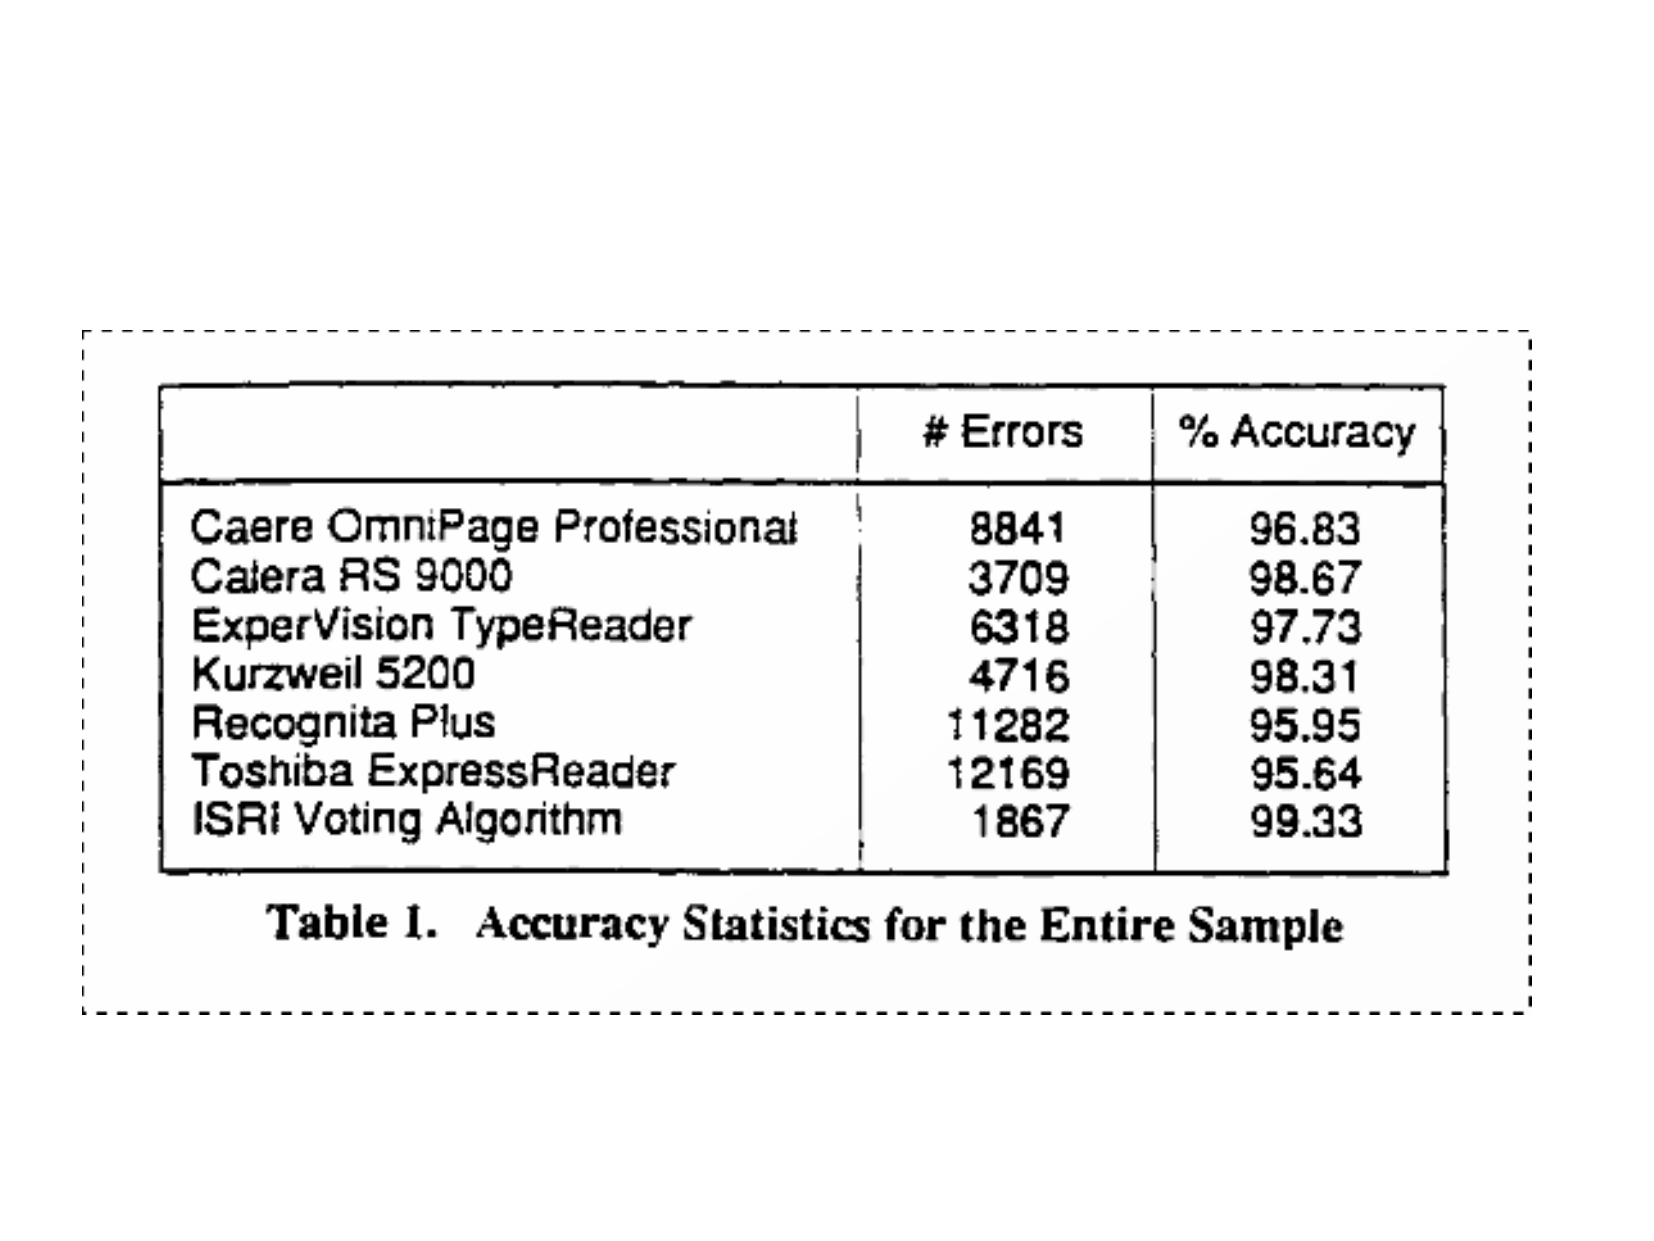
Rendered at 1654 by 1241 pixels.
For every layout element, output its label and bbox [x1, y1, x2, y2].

picture [82, 330, 1532, 1015]
